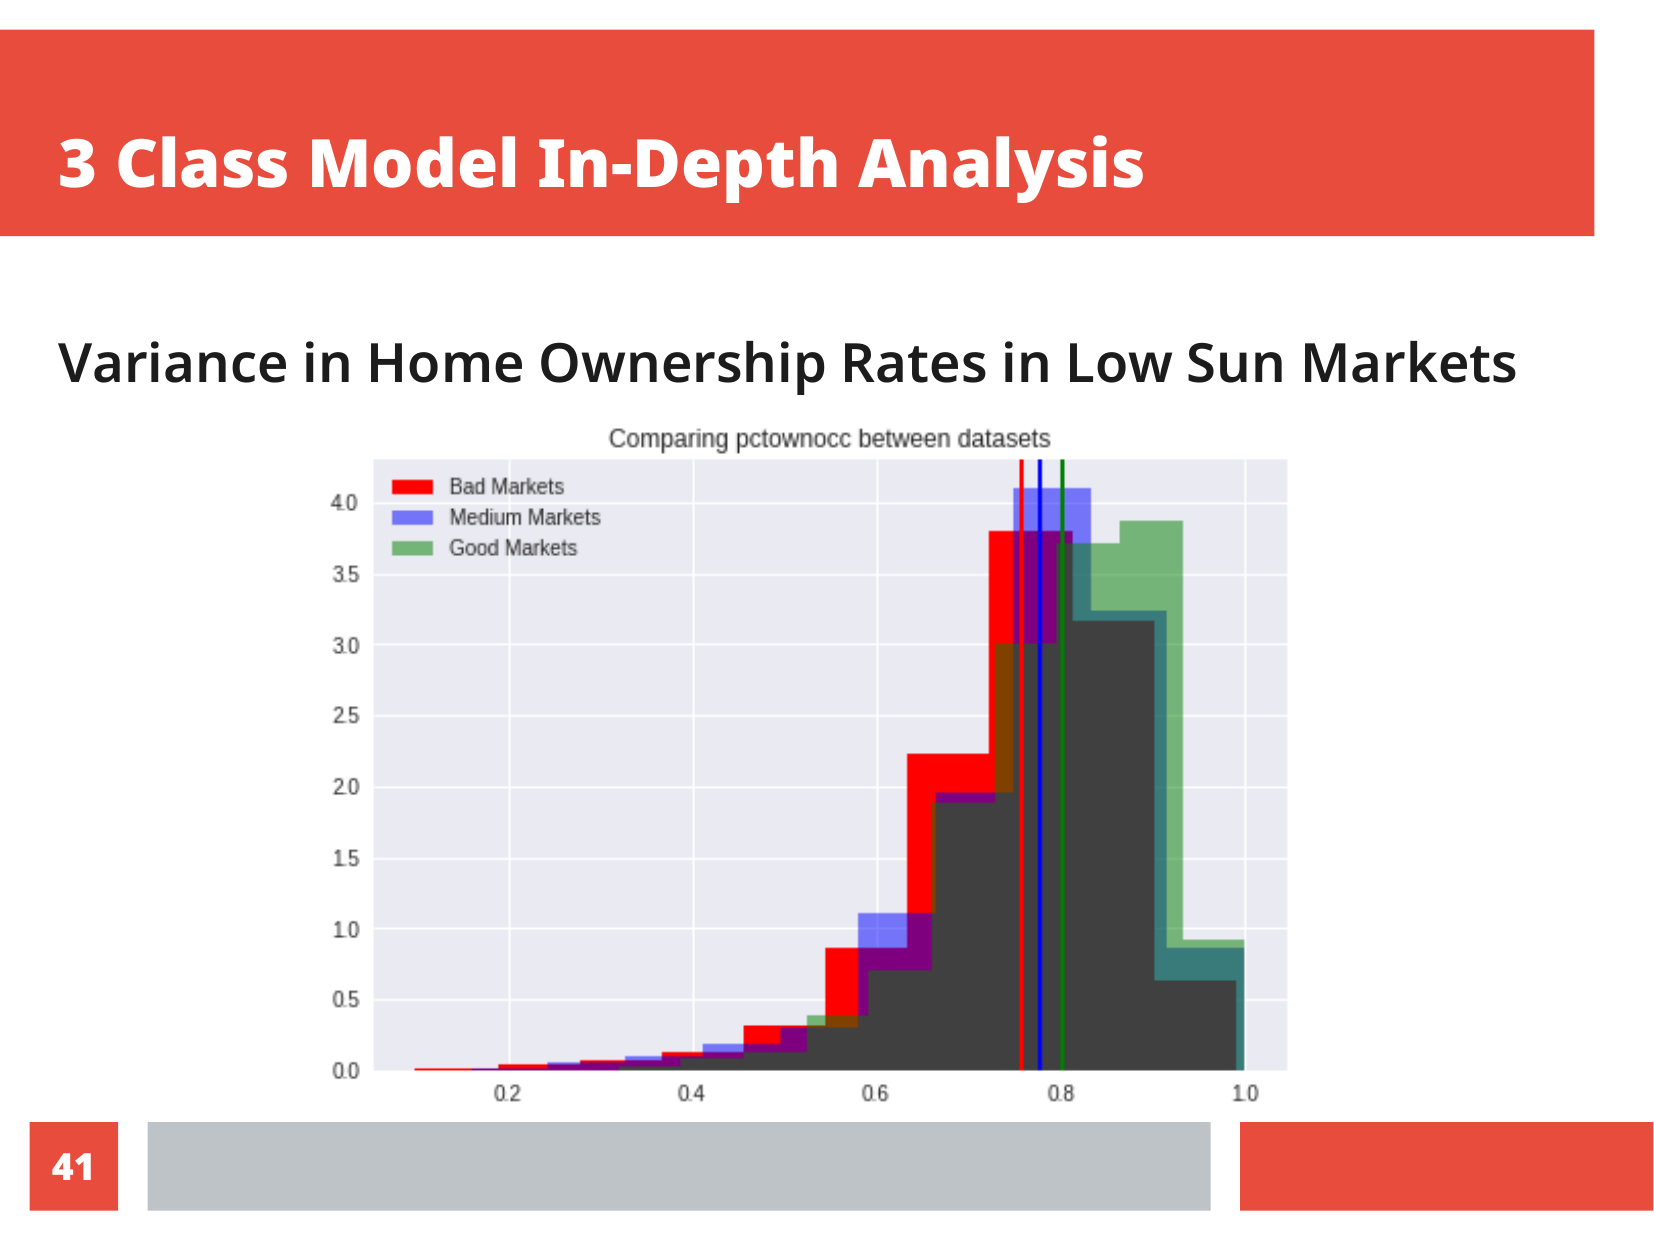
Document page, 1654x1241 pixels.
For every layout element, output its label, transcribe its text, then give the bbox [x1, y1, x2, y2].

picture [317, 415, 1300, 1120]
list Variance in Home Ownership Rates in Low Sun Markets [59, 324, 1565, 1093]
title 3 Class Model In-Depth Analysis [59, 59, 1595, 207]
